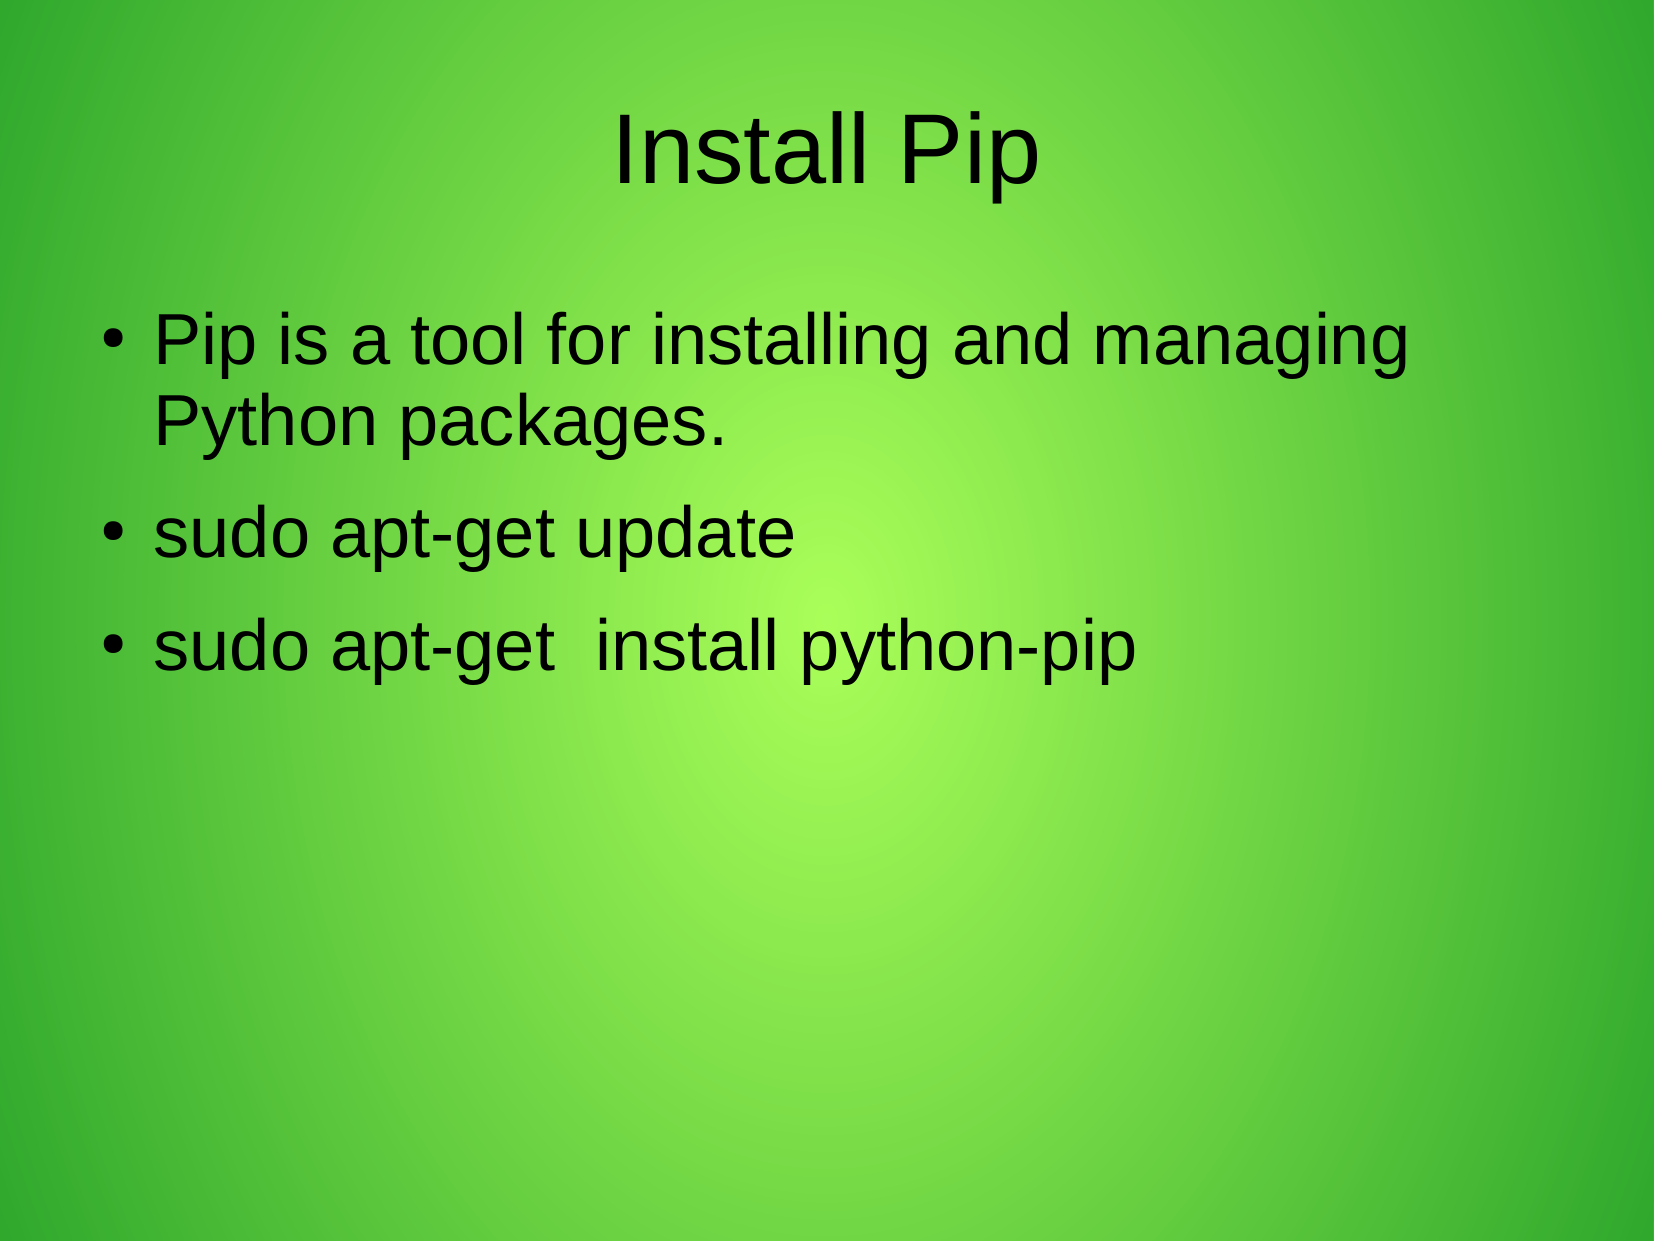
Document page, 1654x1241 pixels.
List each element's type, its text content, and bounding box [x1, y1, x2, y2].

title Install Pip [82, 47, 1571, 252]
list Pip is a tool for installing and managing Python packages. sudo apt-get update sudo apt-get install python-pip [82, 299, 1571, 1019]
